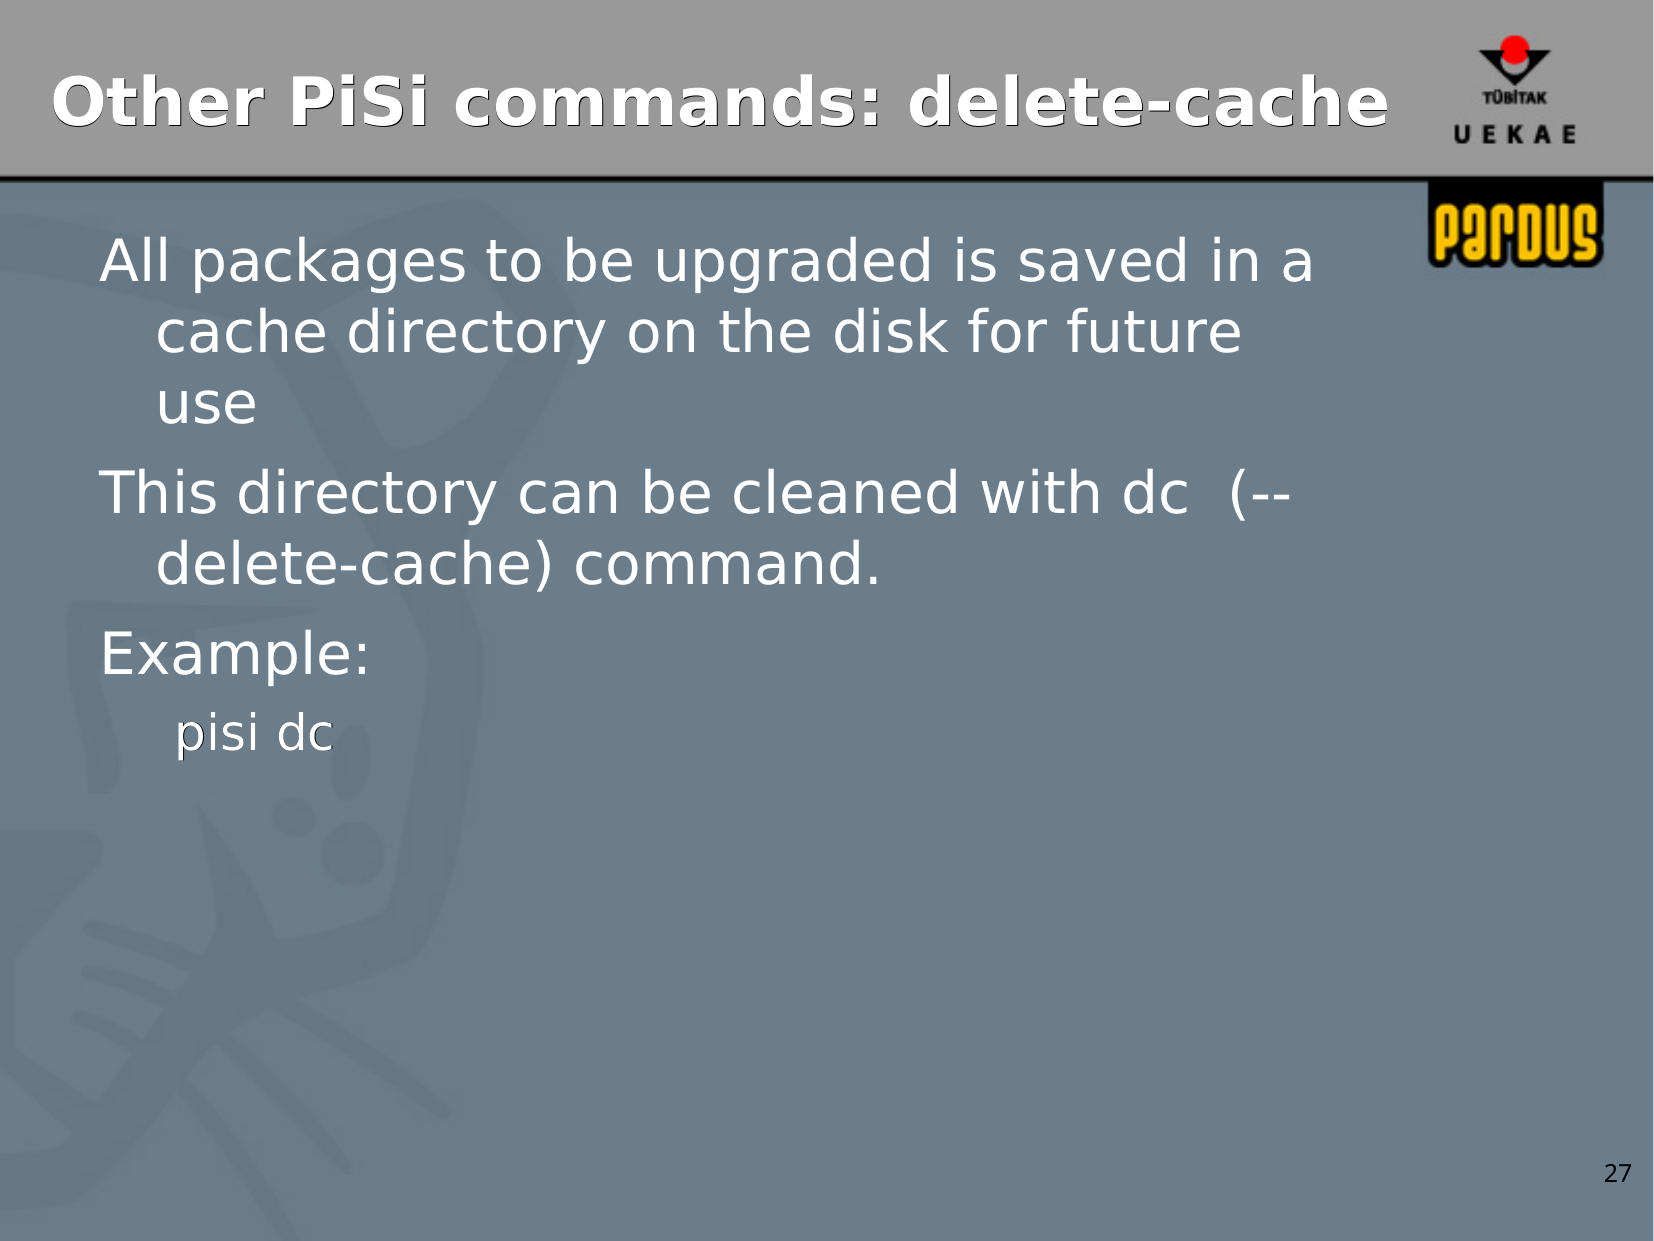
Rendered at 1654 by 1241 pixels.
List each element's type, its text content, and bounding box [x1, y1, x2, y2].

picture [0, 0, 1654, 1241]
title Other PiSi commands: delete-cache [35, 43, 1449, 158]
list All packages to be upgraded is saved in a cache directory on the disk for future use This directory can be cleaned with dc (--delete-cache) command. Example: pisi dc [84, 216, 1343, 767]
